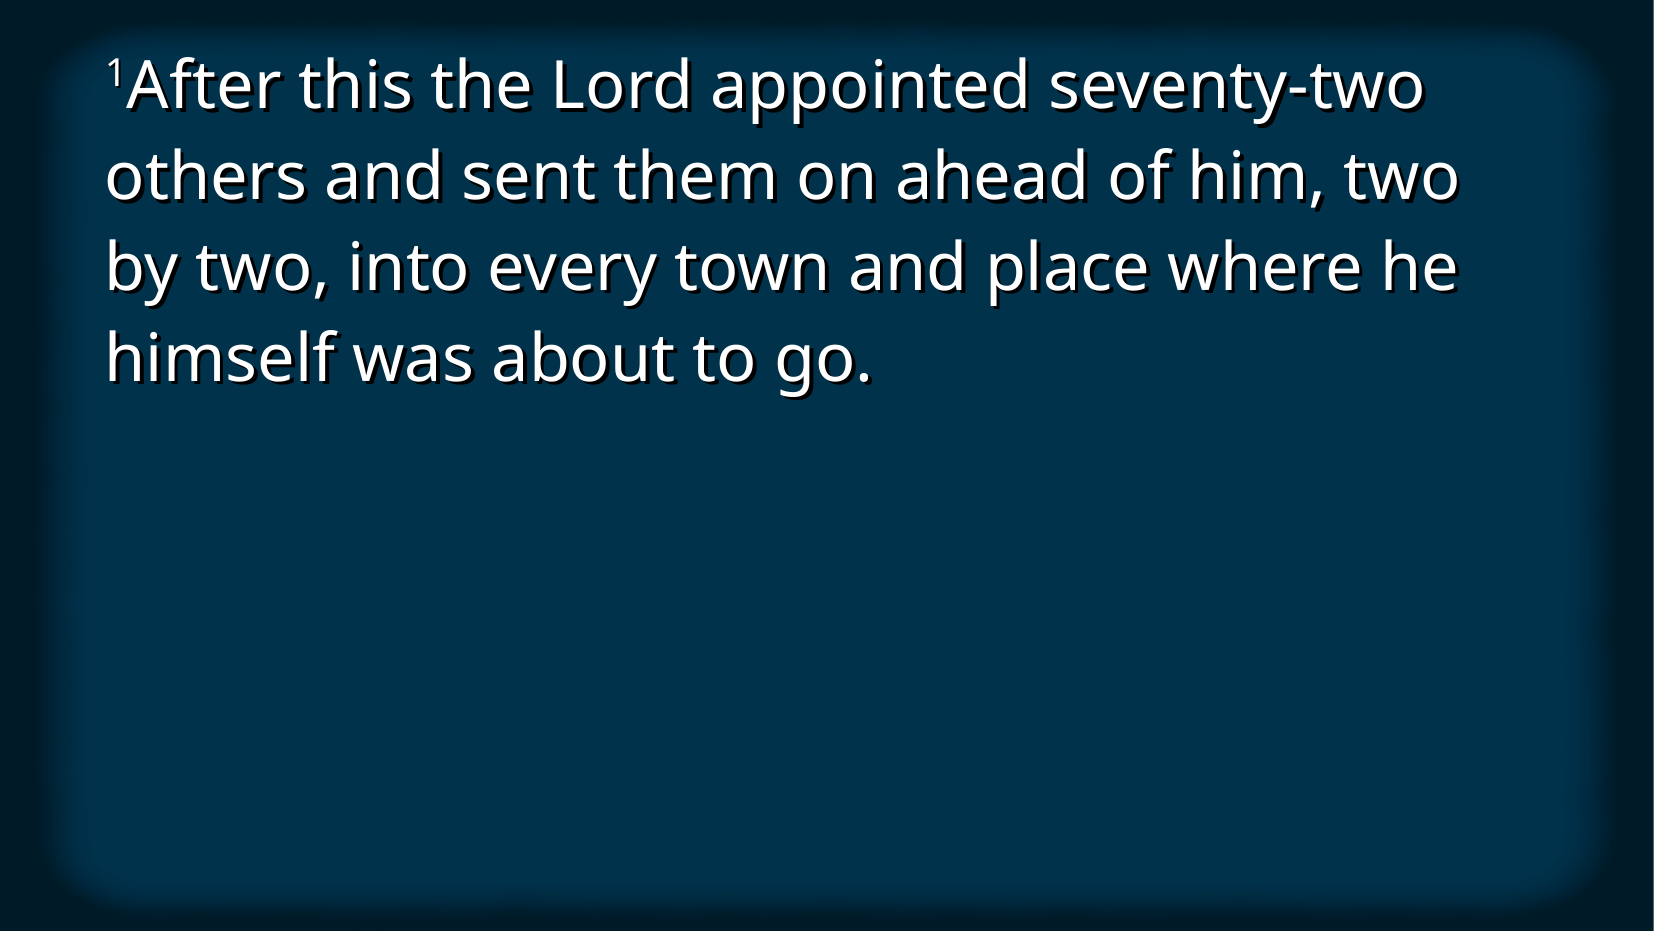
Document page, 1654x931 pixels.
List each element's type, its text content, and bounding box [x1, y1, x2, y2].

text_box 1After this the Lord appointed seventy-two others and sent them on ahead of him, two by two, into every town and place where he himself was about to go. [90, 30, 1561, 421]
picture [0, 0, 1654, 931]
